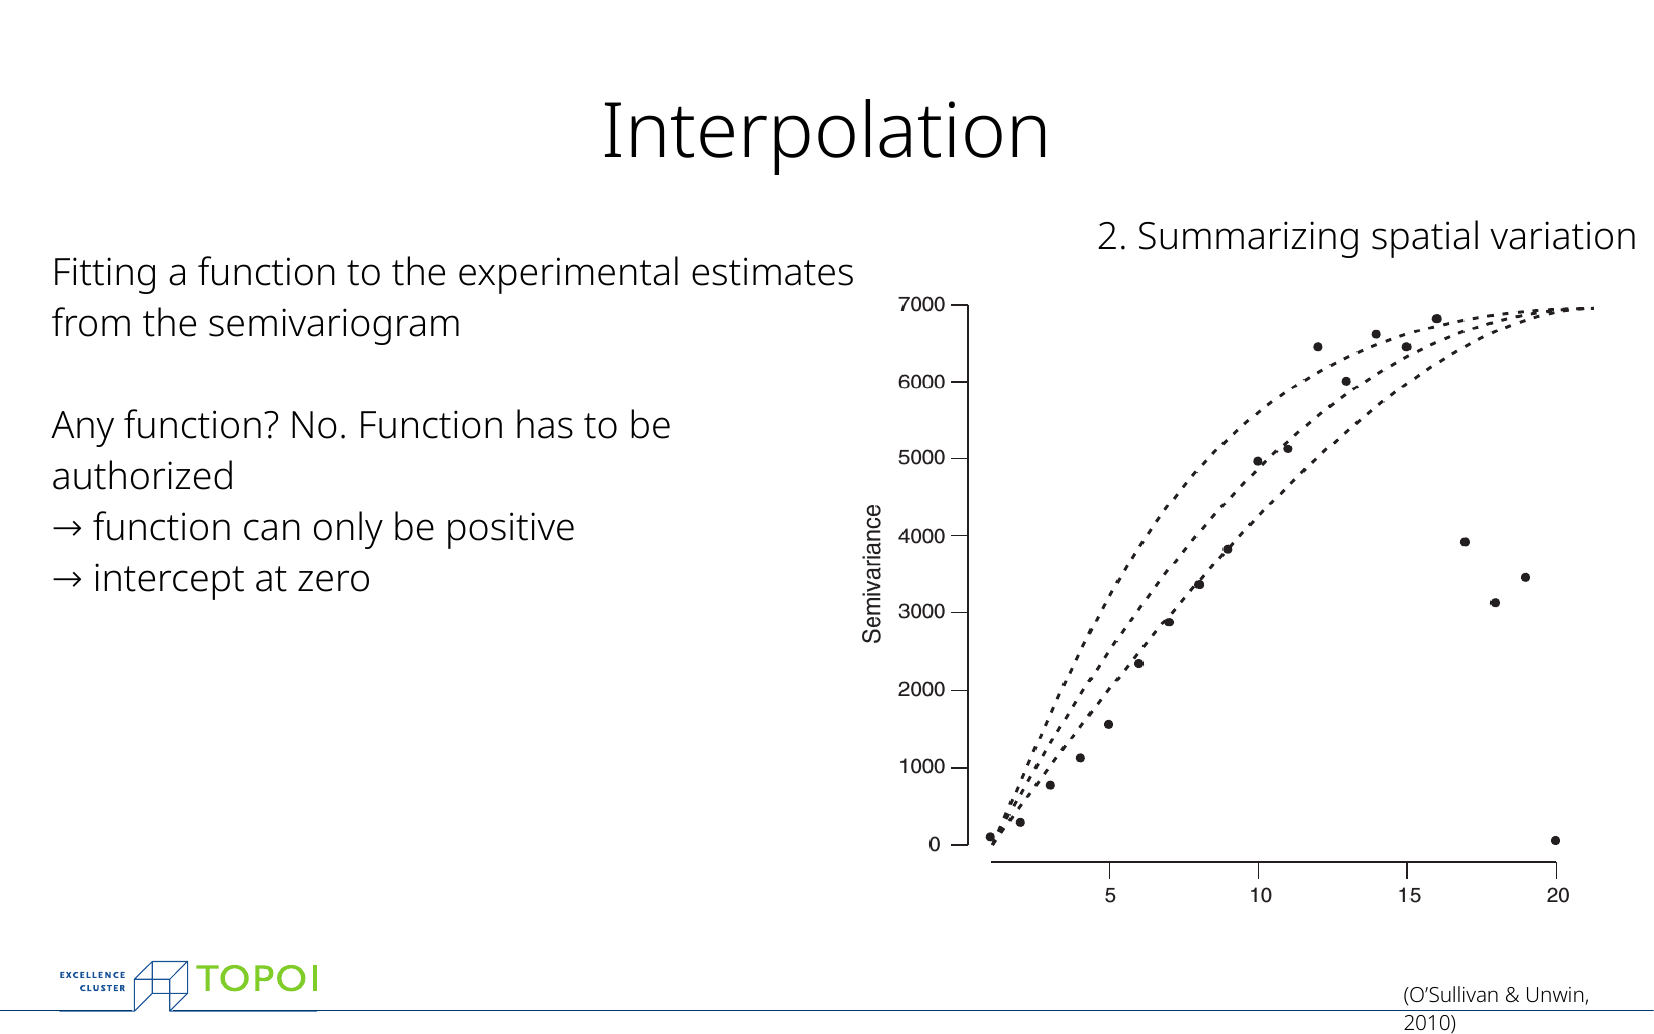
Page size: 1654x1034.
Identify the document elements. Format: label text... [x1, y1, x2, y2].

picture [850, 271, 1598, 914]
text_box 2. Summarizing spatial variation [1082, 202, 1644, 269]
title Interpolation [82, 41, 1571, 214]
text_box (O’Sullivan & Unwin, 2010) [1388, 972, 1654, 1016]
text_box Fitting a function to the experimental estimates from the semivariogram Any function? No. Function has to be authorized → function can only be positive → intercept at zero [36, 237, 873, 561]
